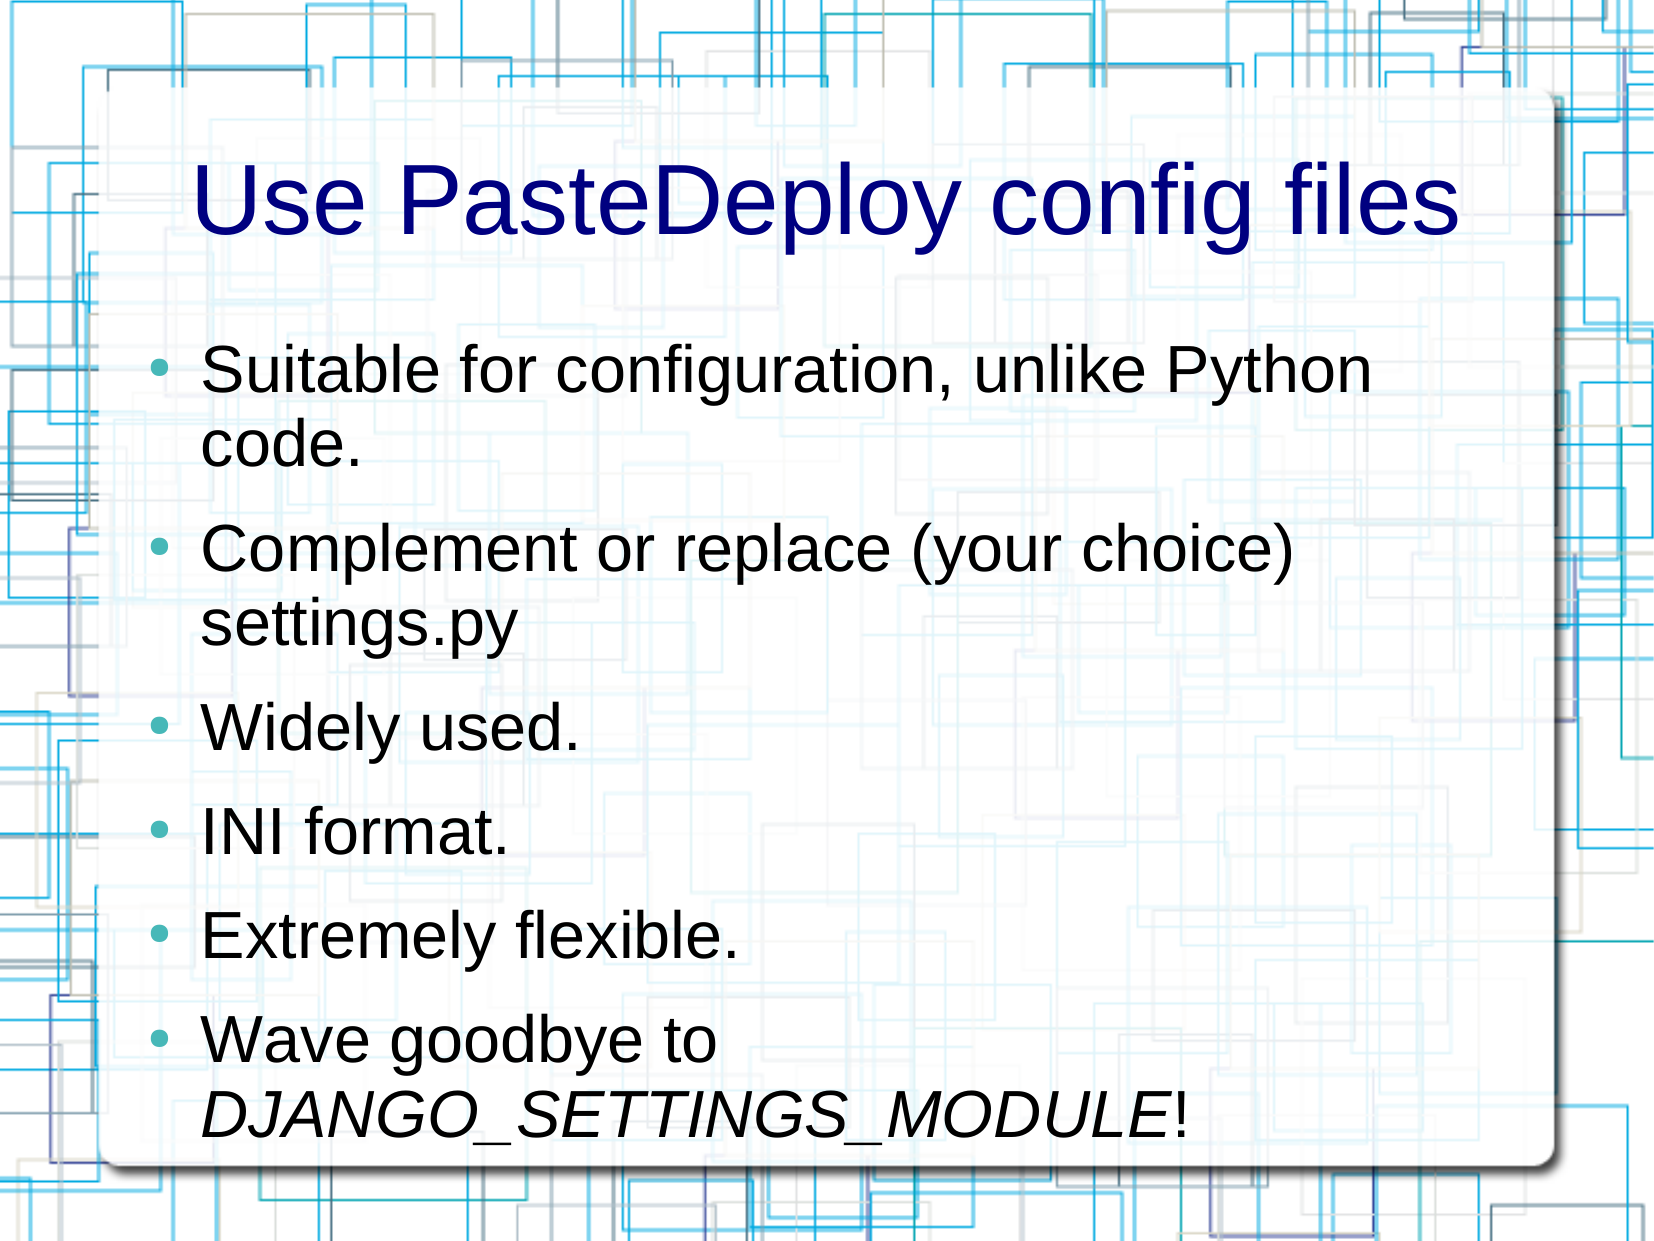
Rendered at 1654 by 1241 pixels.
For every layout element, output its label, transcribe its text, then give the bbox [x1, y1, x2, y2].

picture [0, 0, 1654, 1241]
list Suitable for configuration, unlike Python code. Complement or replace (your choice) settings.py Widely used. INI format. Extremely flexible. Wave goodbye to DJANGO_SETTINGS_MODULE! [129, 331, 1524, 1153]
title Use PasteDeploy config files [118, 104, 1536, 297]
